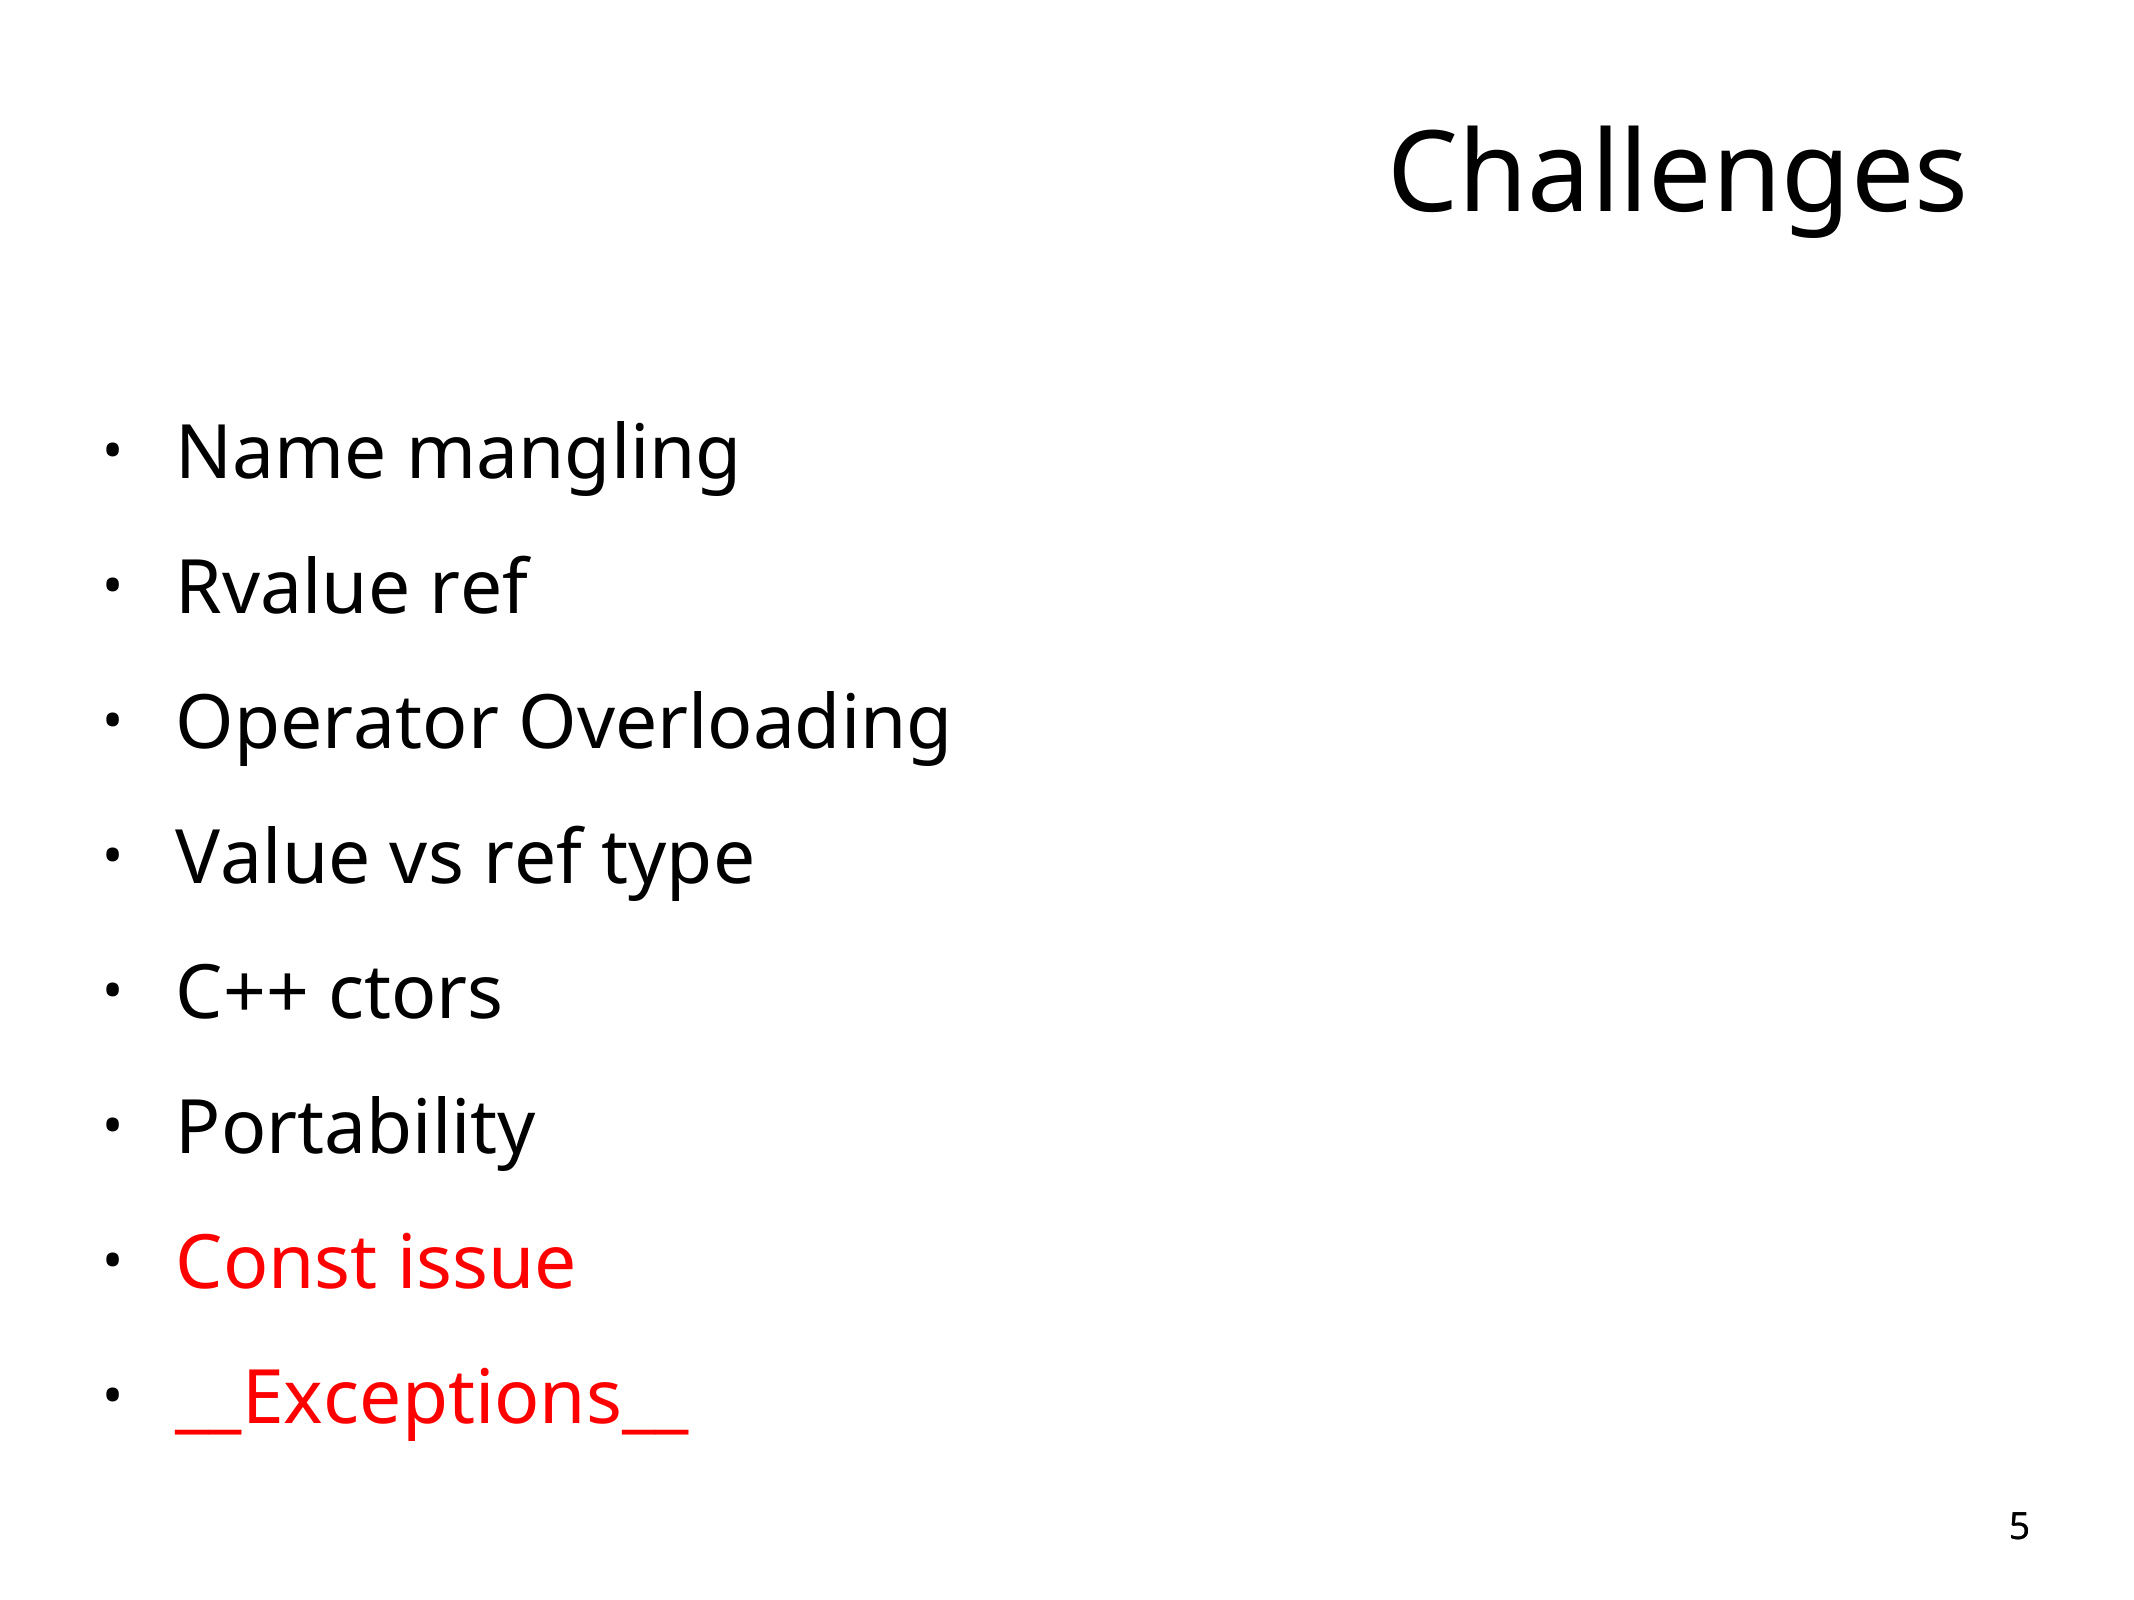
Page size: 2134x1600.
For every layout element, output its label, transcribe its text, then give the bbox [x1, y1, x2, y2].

title Challenges [156, 72, 1978, 261]
text_box <number> [1985, 1493, 2055, 1557]
list Name mangling Rvalue ref Operator Overloading Value vs ref type C++ ctors Portability Const issue __Exceptions__ [94, 332, 2039, 1509]
